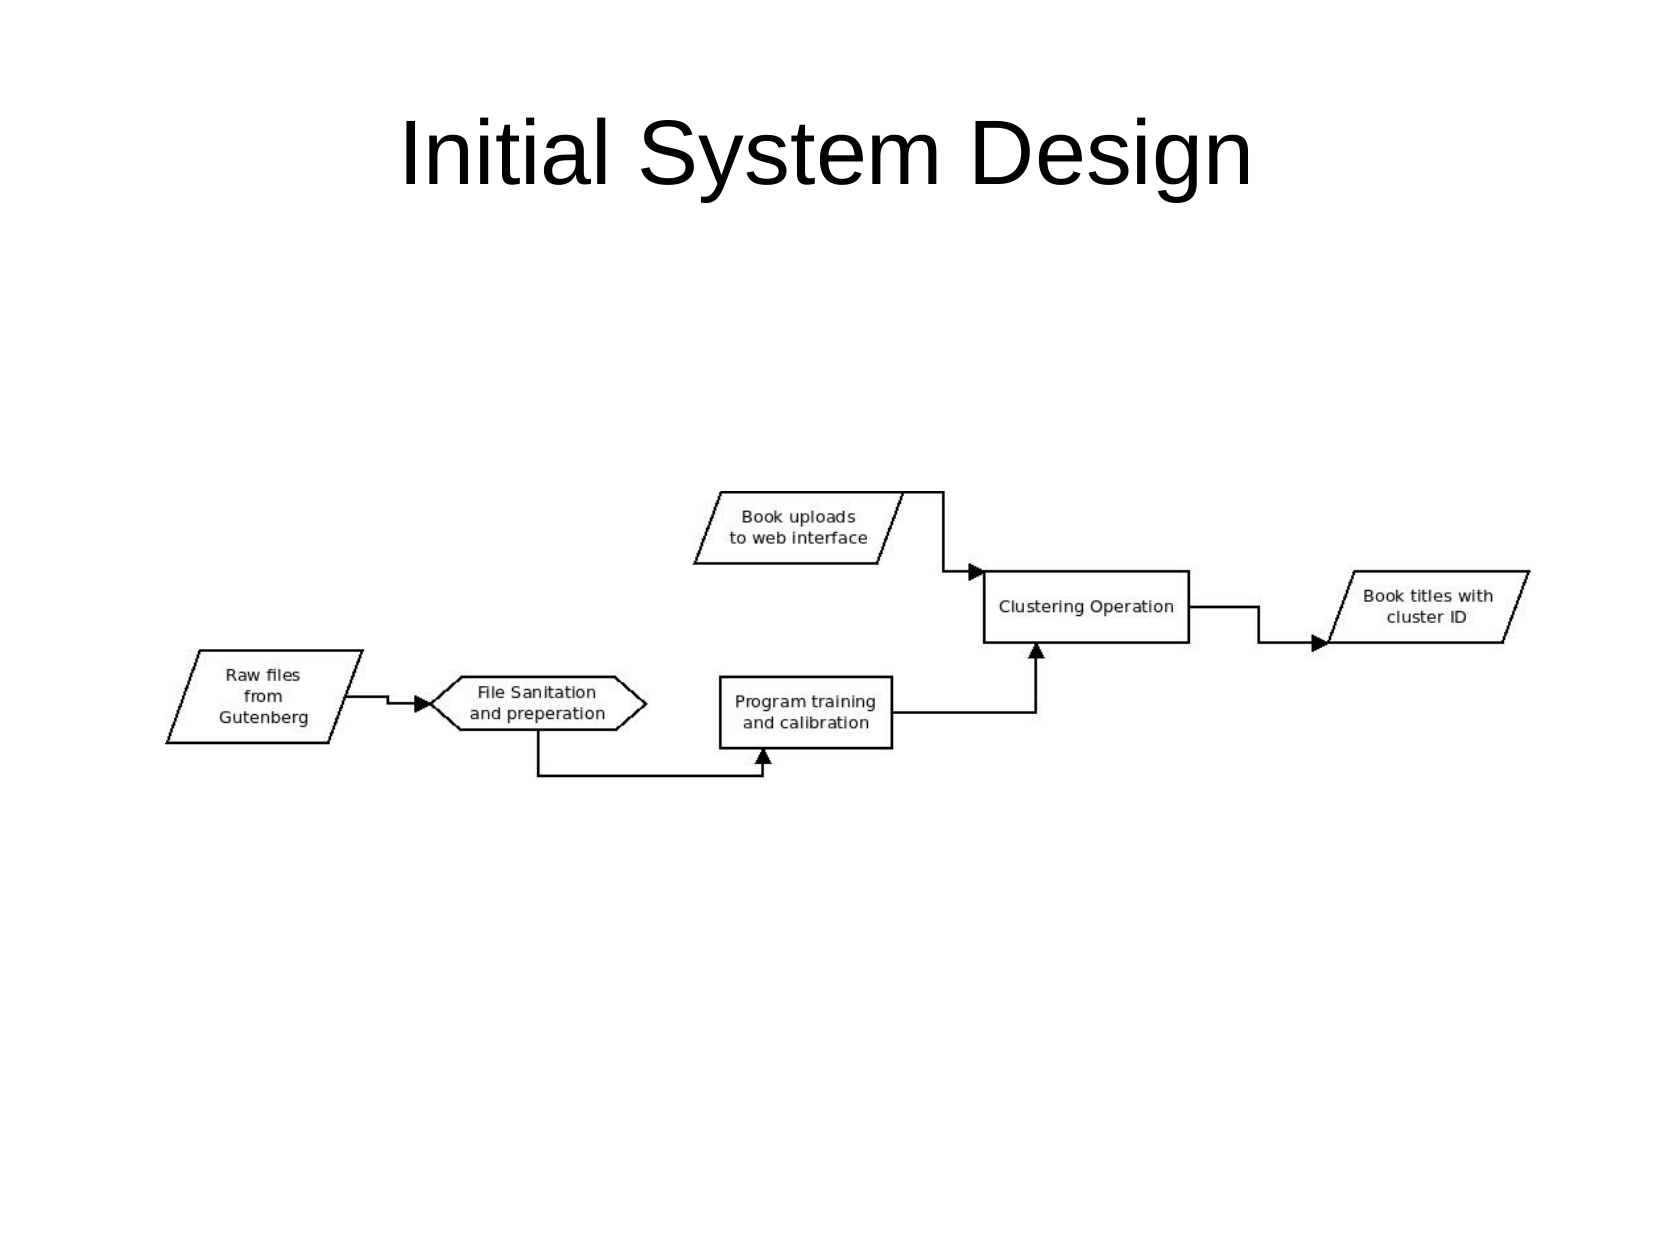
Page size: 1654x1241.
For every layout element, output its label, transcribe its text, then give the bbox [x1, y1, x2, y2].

title Initial System Design [82, 49, 1571, 257]
picture [165, 491, 1532, 781]
